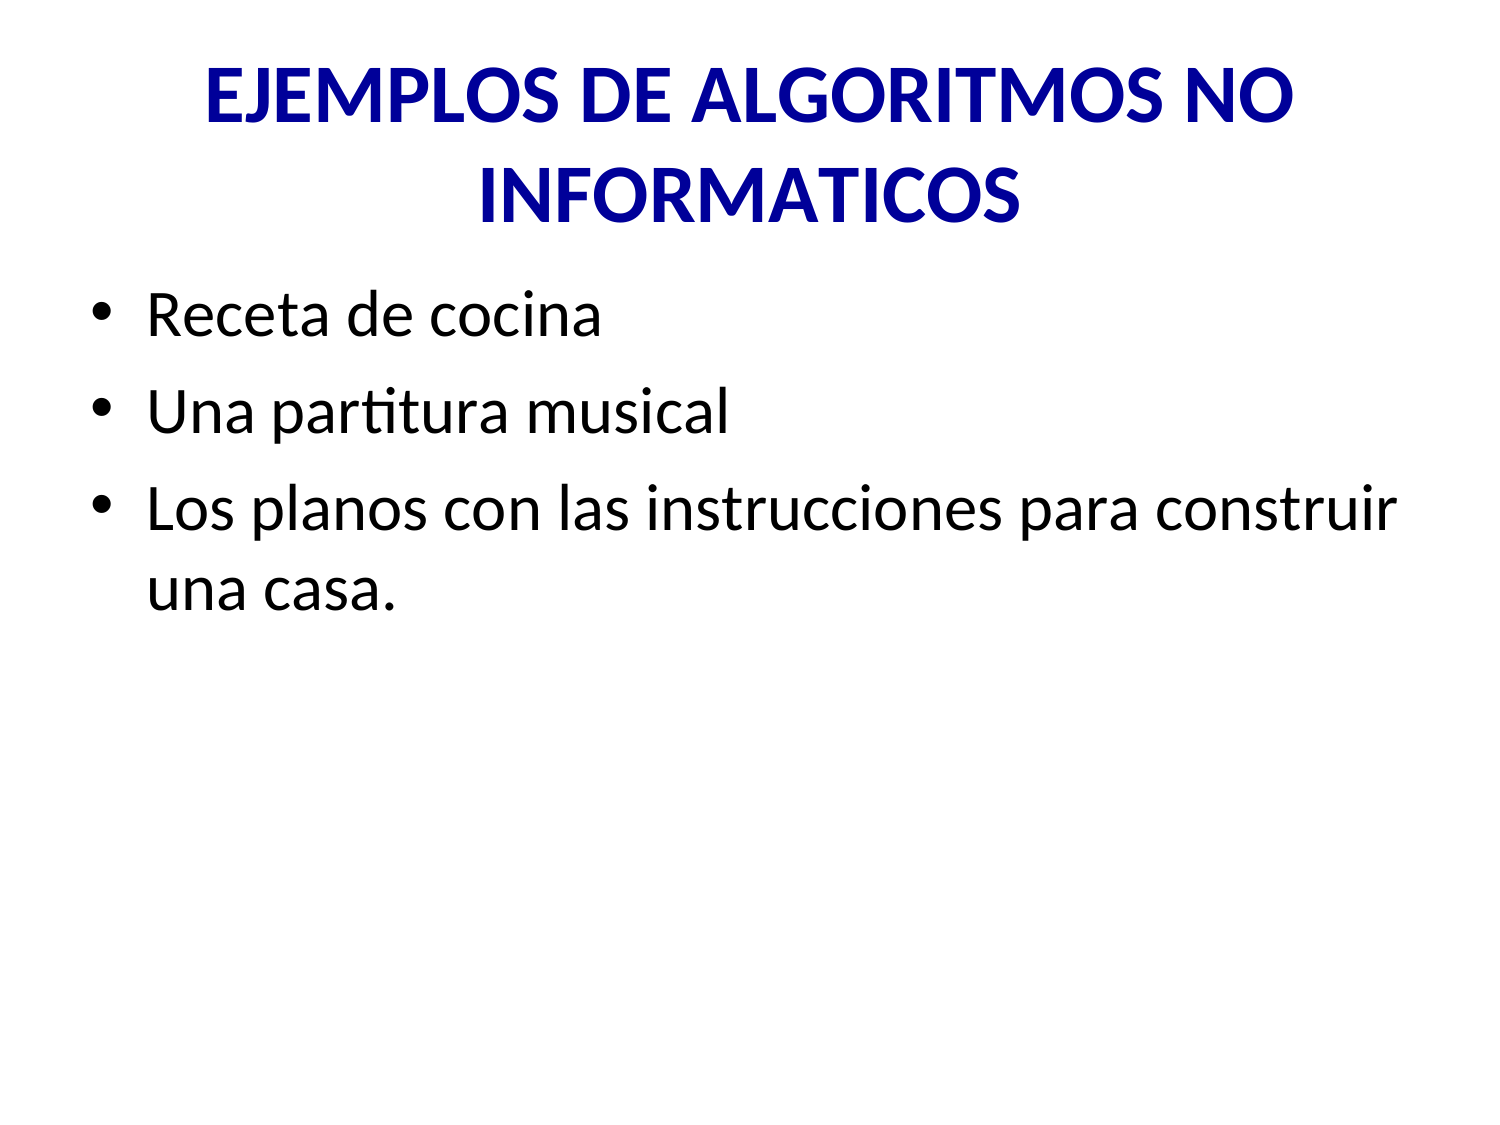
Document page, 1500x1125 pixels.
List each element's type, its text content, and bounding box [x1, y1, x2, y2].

list Receta de cocina Una partitura musical Los planos con las instrucciones para construir una casa. [75, 262, 1426, 1005]
title EJEMPLOS DE ALGORITMOS NO INFORMATICOS [75, 45, 1426, 233]
